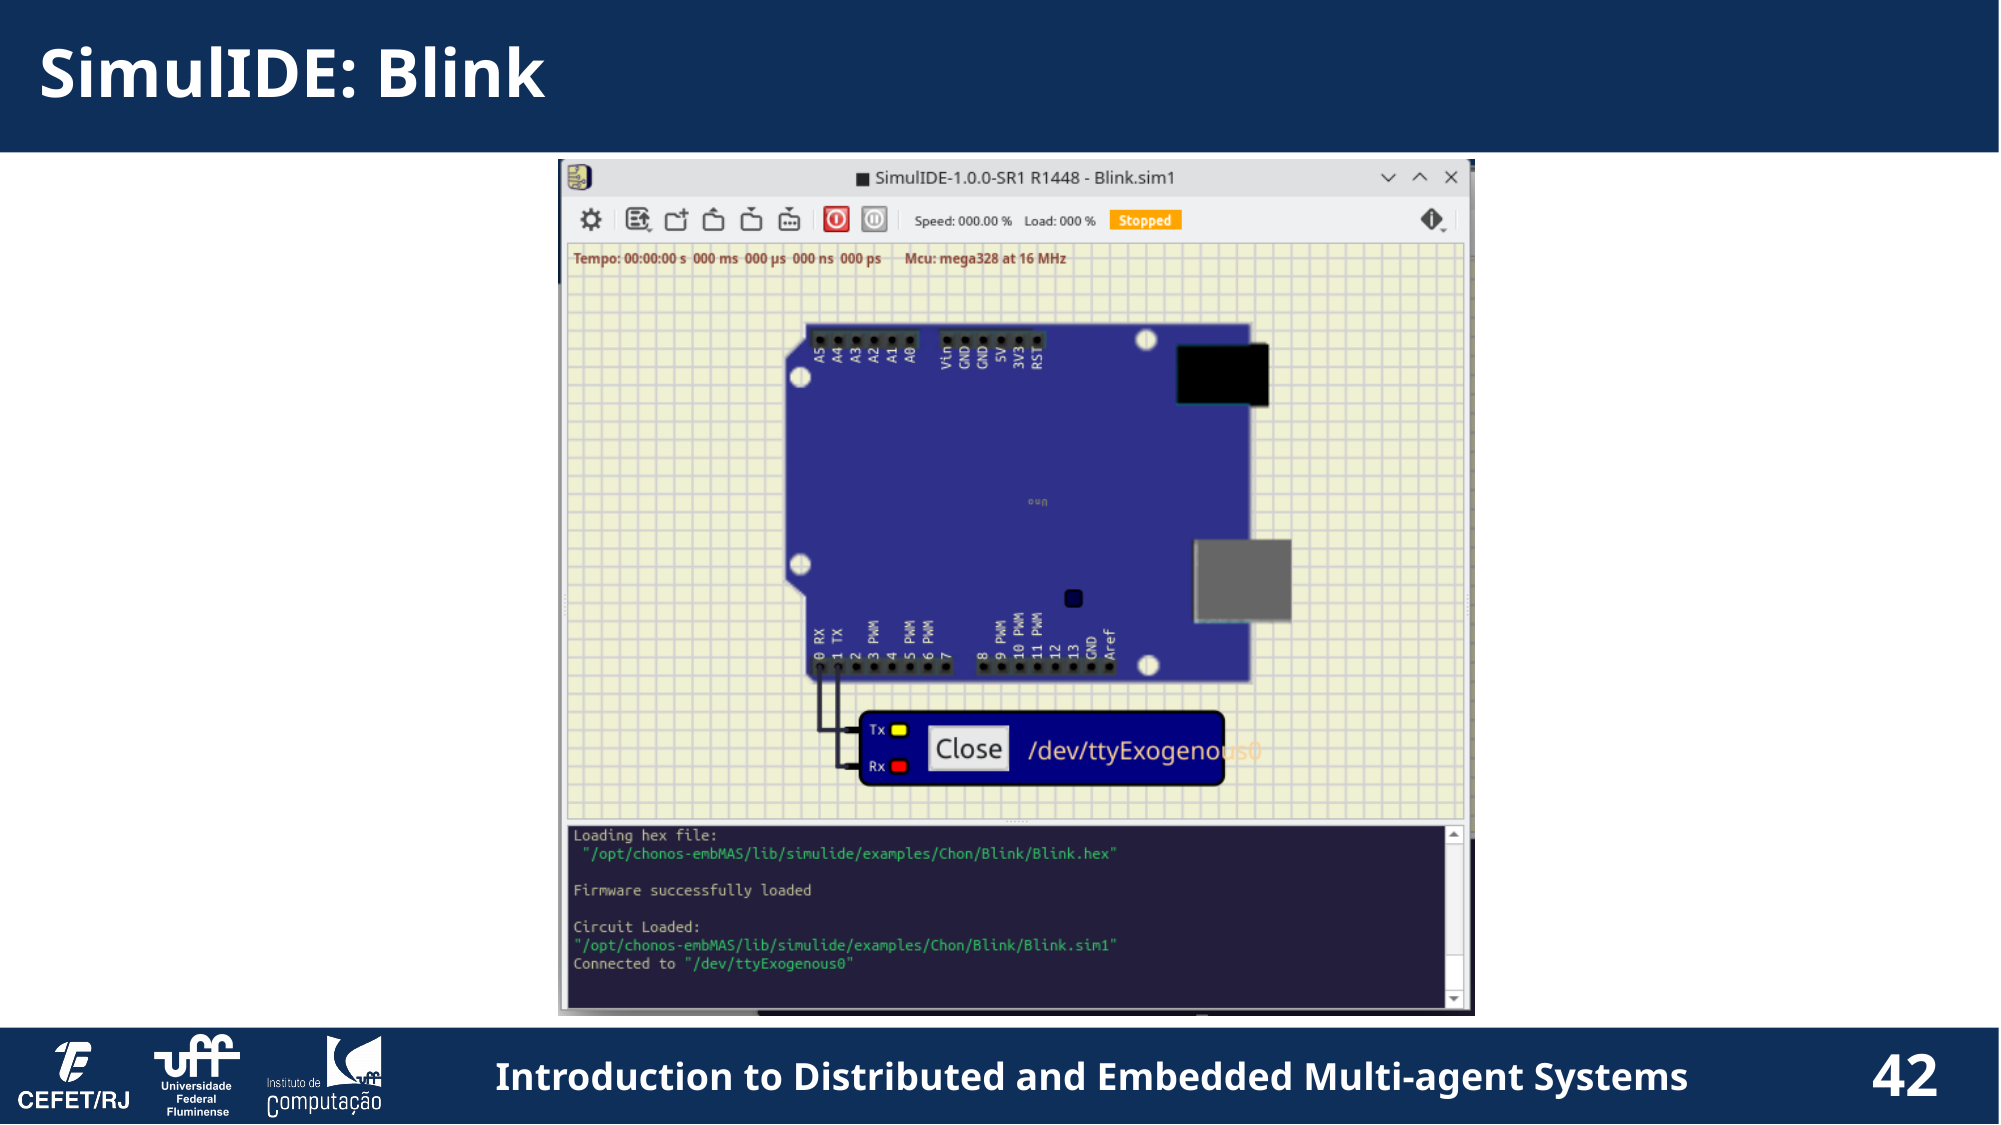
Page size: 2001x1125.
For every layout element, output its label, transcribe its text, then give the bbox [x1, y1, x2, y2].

picture [265, 1033, 383, 1118]
picture [558, 159, 1475, 1016]
picture [153, 1033, 241, 1121]
text_box SimulIDE: Blink [25, 23, 1998, 116]
picture [18, 1021, 129, 1125]
